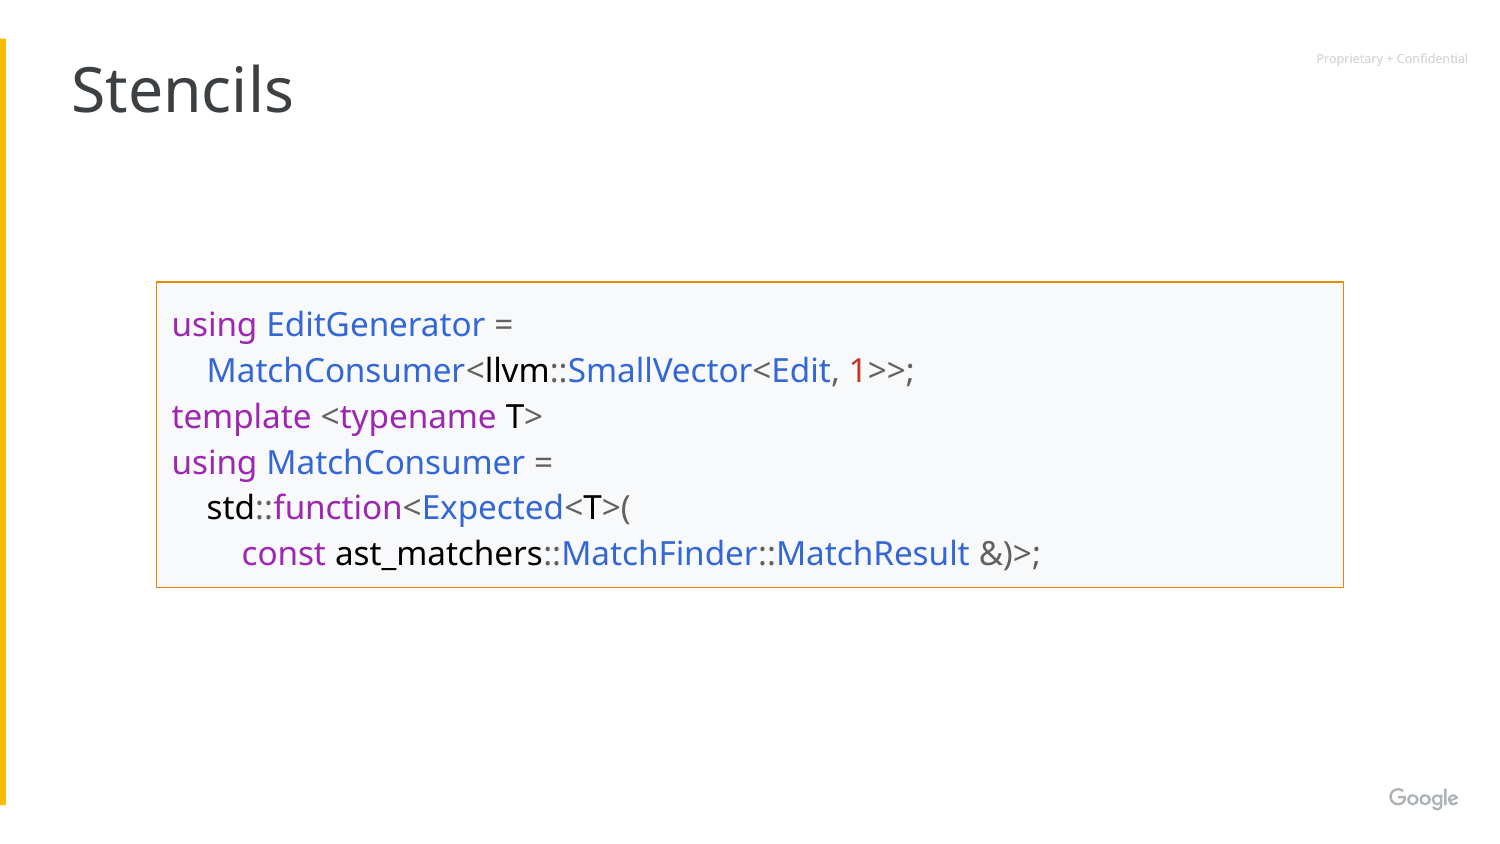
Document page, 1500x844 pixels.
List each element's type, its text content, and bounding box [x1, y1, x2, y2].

text_box using EditGenerator = MatchConsumer<llvm::SmallVector<Edit, 1>>; template <typename T> using MatchConsumer = std::function<Expected<T>( const ast_matchers::MatchFinder::MatchResult &)>; [156, 282, 1344, 588]
title Stencils [56, 43, 1336, 112]
